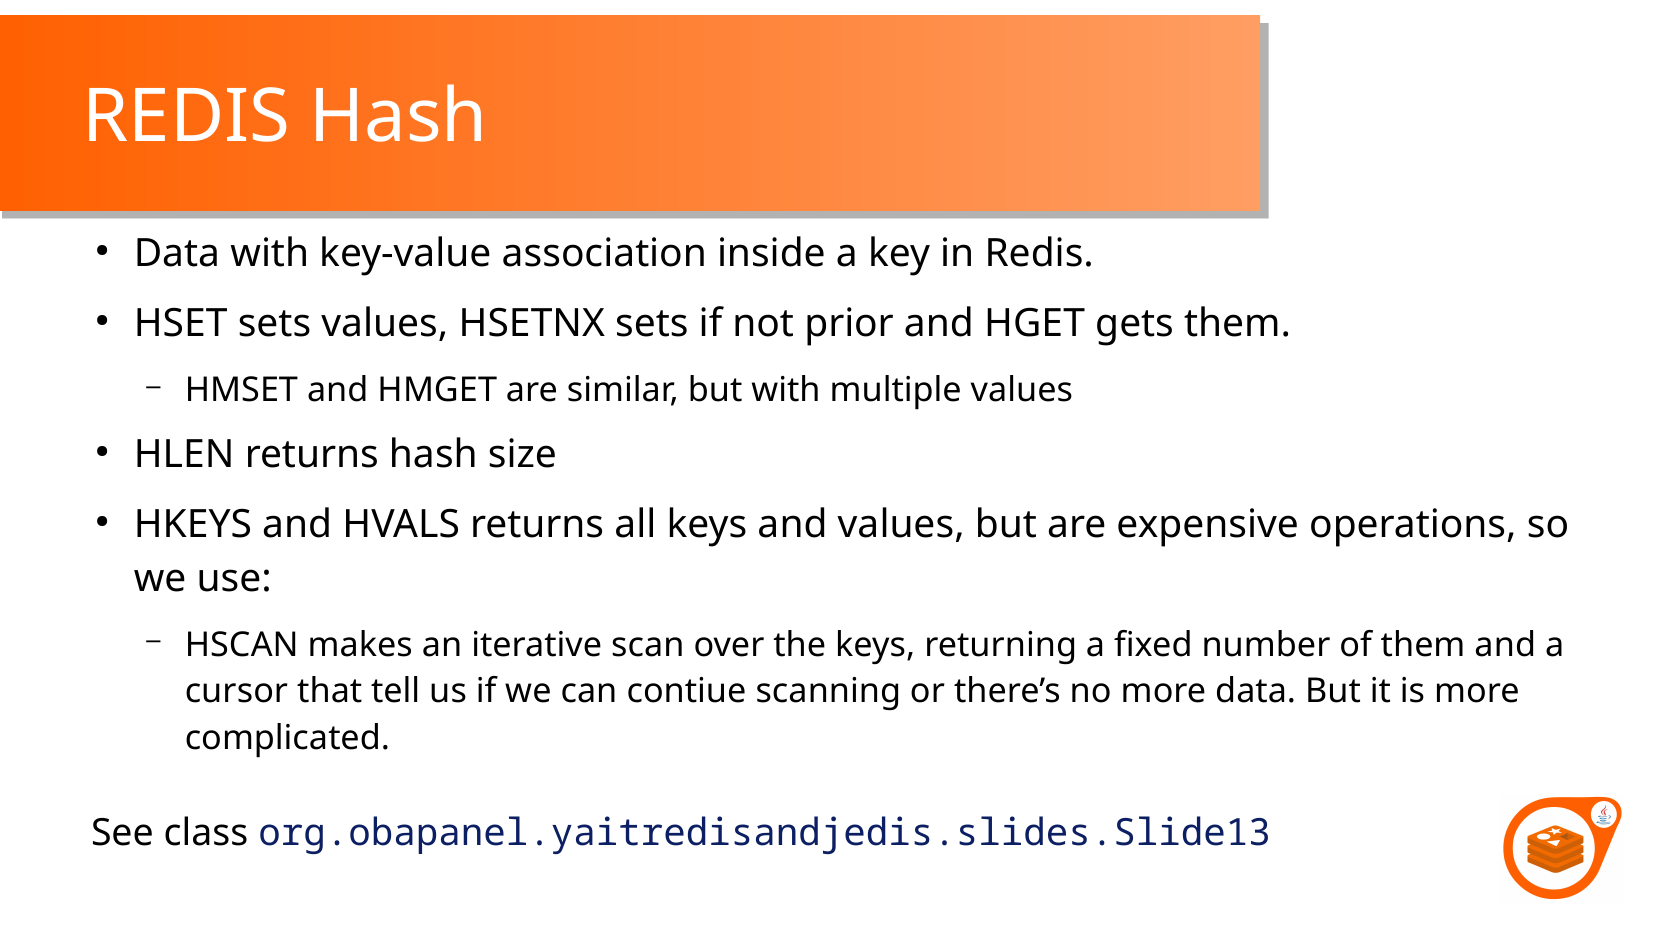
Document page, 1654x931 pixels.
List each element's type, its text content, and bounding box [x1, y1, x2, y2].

title REDIS Hash [82, 35, 1235, 189]
picture [1500, 794, 1625, 903]
list Data with key-value association inside a key in Redis. HSET sets values, HSETNX sets if not prior and HGET gets them. HMSET and HMGET are similar, but with multiple values HLEN returns hash size HKEYS and HVALS returns all keys and values, but are expensive operations, so we use: HSCAN makes an iterative scan over the keys, returning a fixed number of them and a cursor that tell us if we can contiue scanning or there’s no more data. But it is more complicated. [82, 224, 1571, 764]
text_box See class org.obapanel.yaitredisandjedis.slides.Slide13 [76, 798, 1111, 856]
